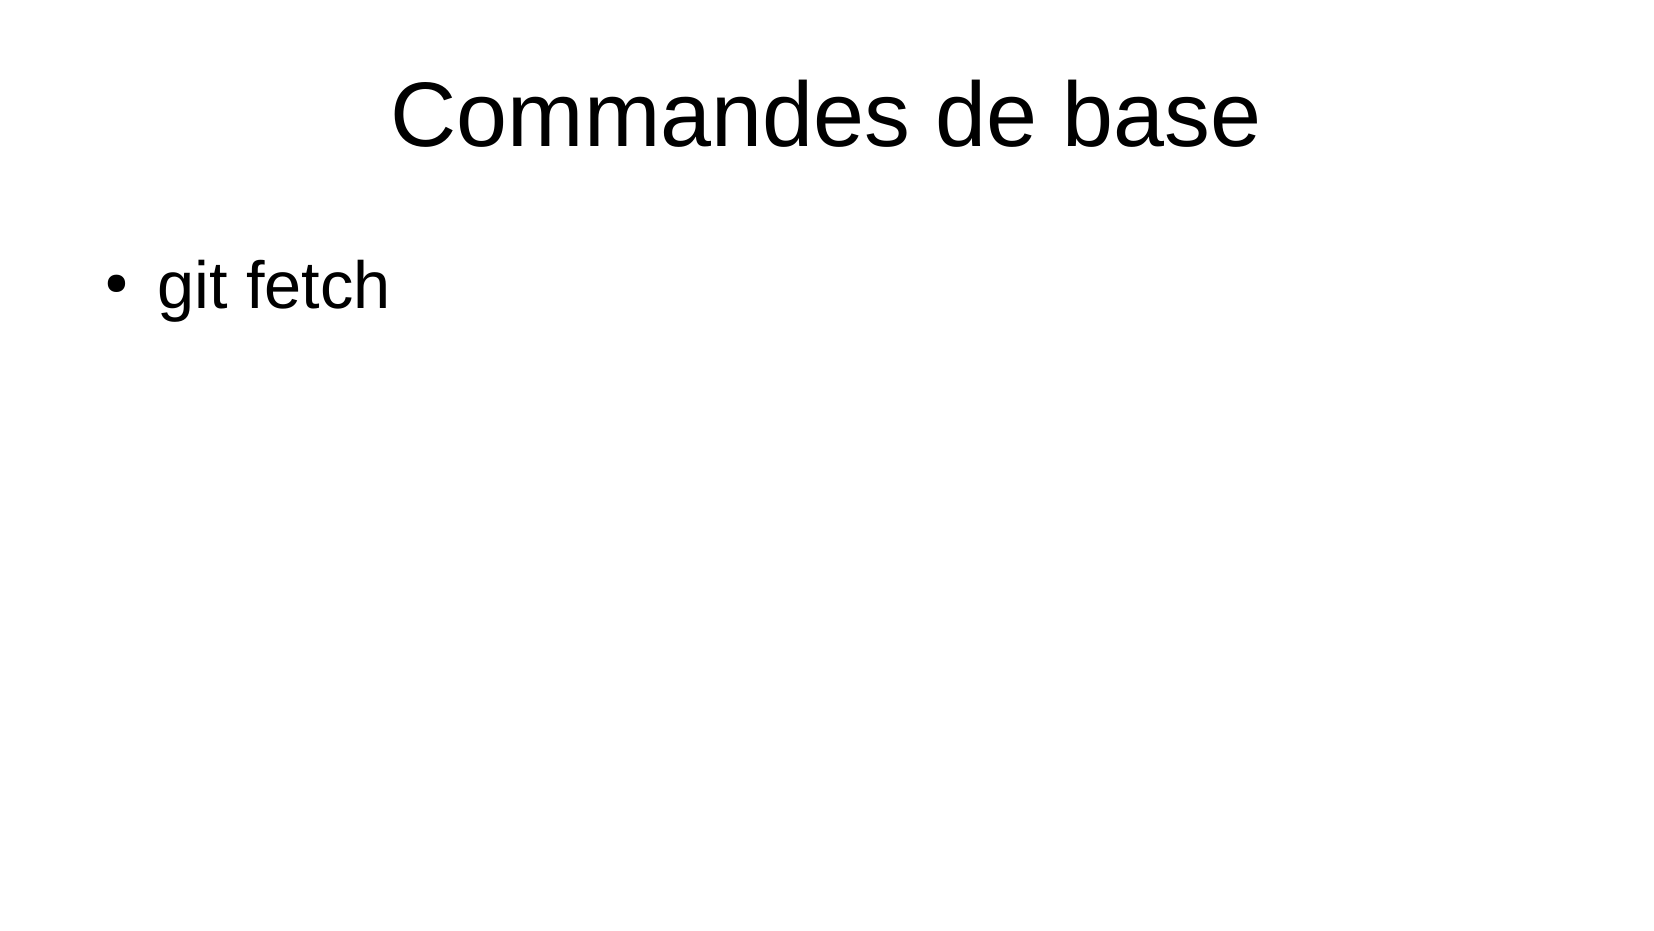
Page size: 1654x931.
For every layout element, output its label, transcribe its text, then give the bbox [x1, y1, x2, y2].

title Commandes de base [82, 37, 1571, 193]
list git fetch [86, 248, 1576, 788]
